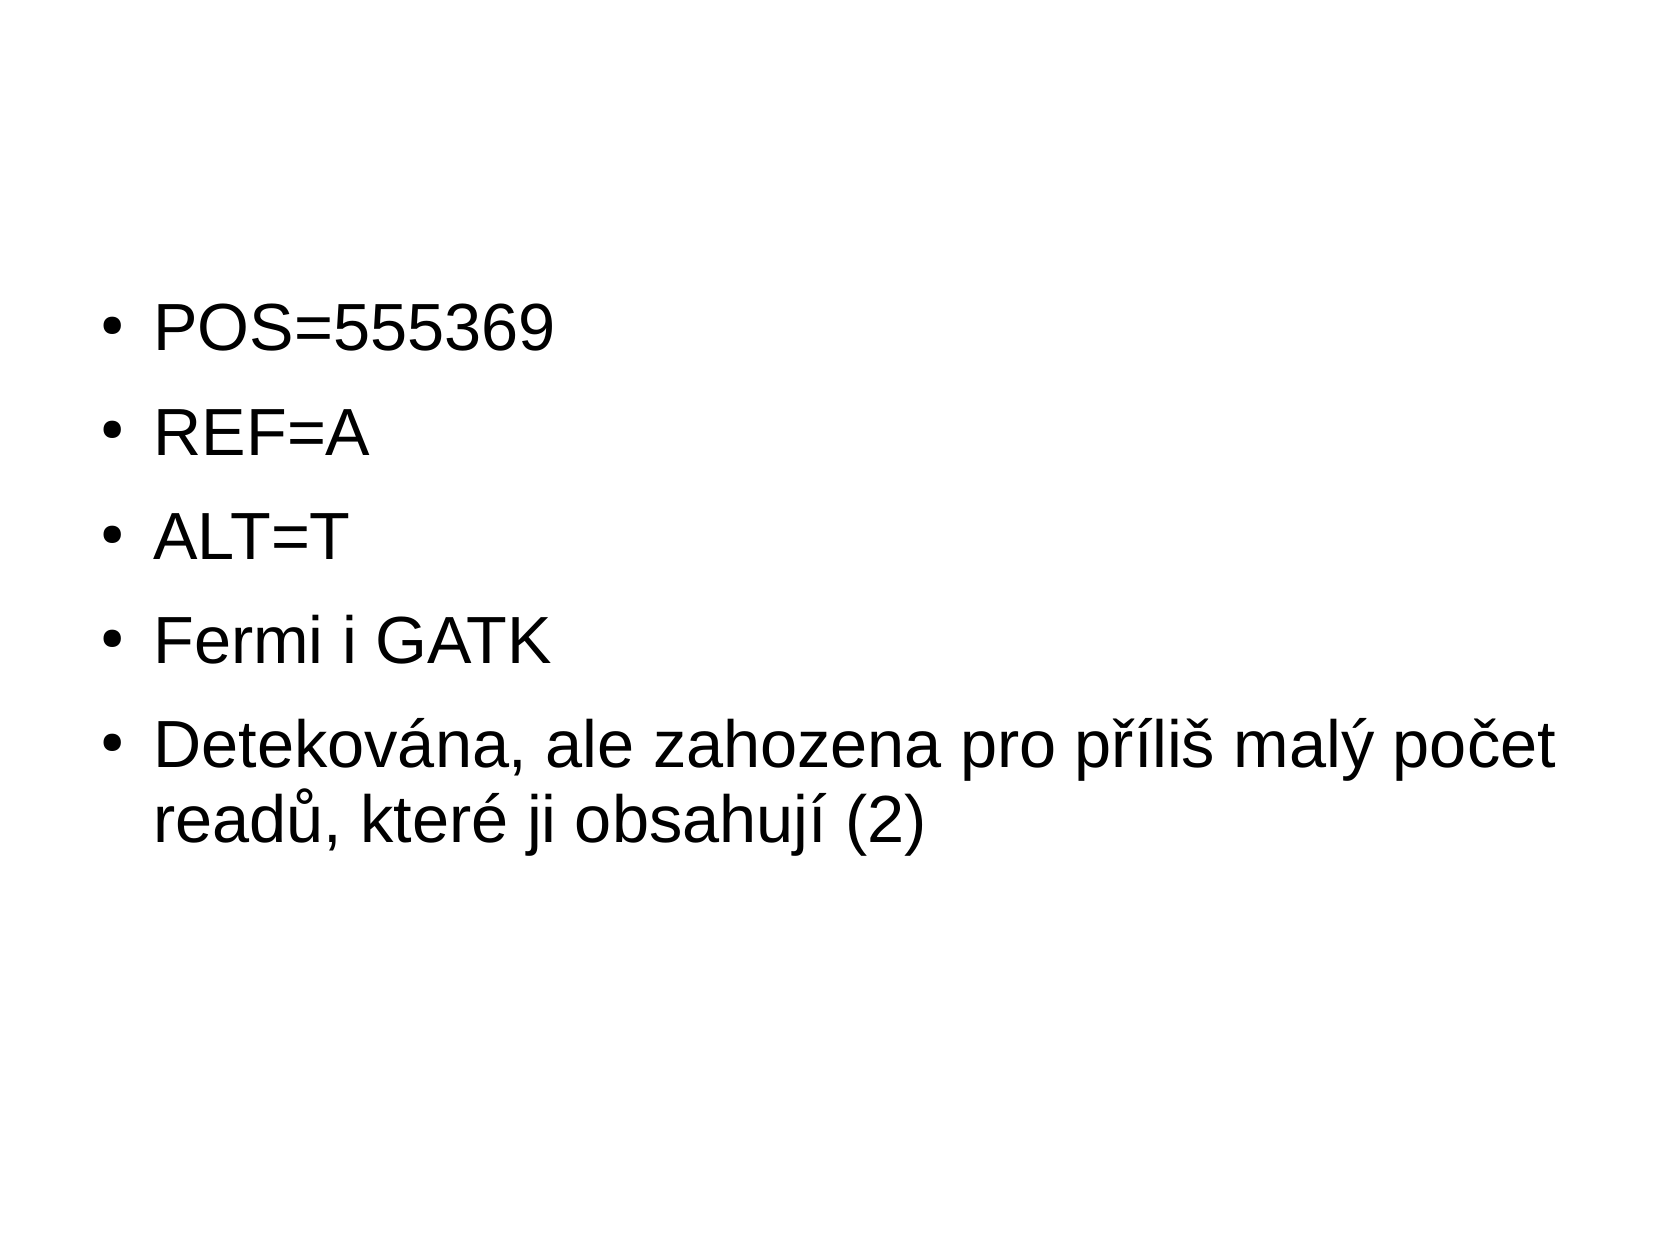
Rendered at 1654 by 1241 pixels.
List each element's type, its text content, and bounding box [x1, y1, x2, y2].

list POS=555369 REF=A ALT=T Fermi i GATK Detekována, ale zahozena pro příliš malý počet readů, které ji obsahují (2) [82, 290, 1571, 1010]
